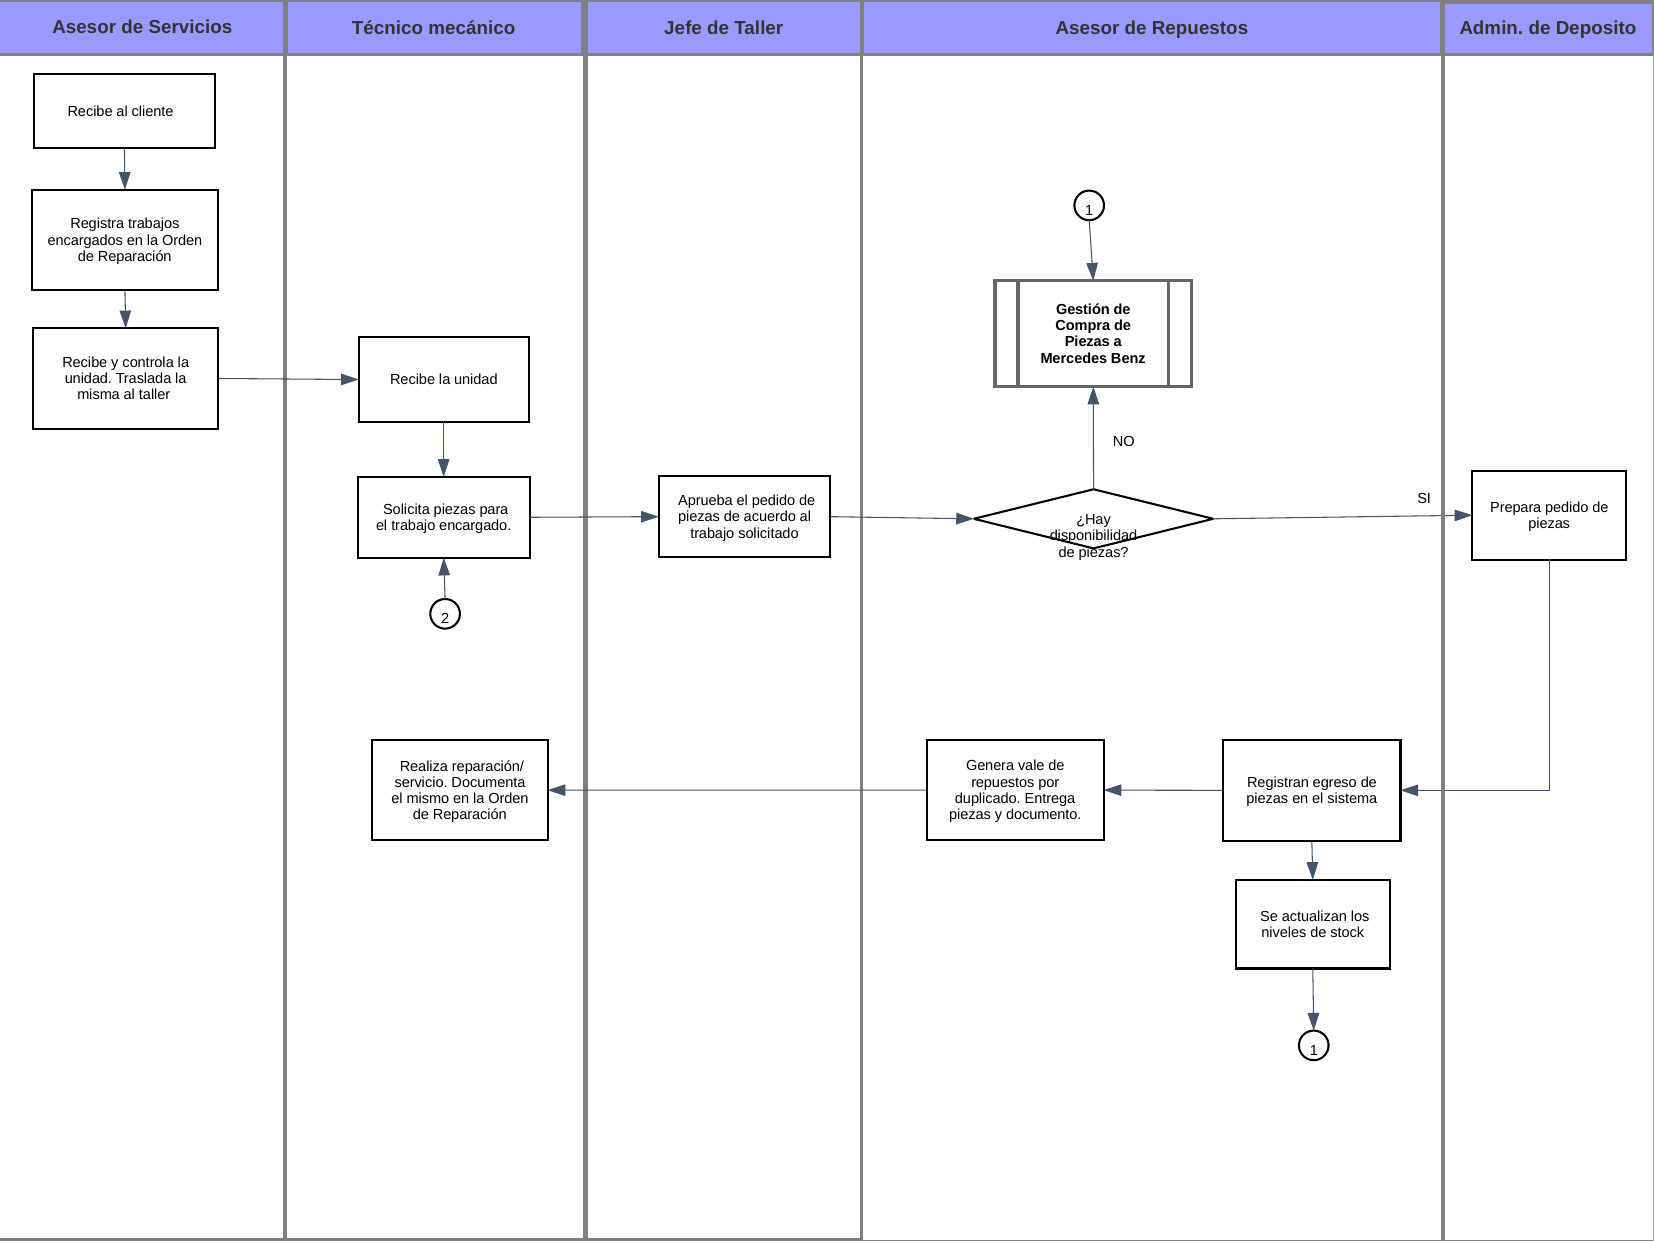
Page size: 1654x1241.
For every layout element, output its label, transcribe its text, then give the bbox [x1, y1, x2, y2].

text_box Solicita piezas para el trabajo encargado. [357, 476, 530, 558]
text_box Prepara pedido de piezas [1472, 470, 1626, 560]
text_box Técnico mecánico [287, 2, 583, 55]
text_box Asesor de Servicios [0, 2, 283, 55]
text_box 1 [1298, 1030, 1329, 1061]
text_box Recibe y controla la unidad. Traslada la misma al taller [33, 328, 219, 429]
text_box NO [1097, 425, 1151, 473]
text_box Genera vale de repuestos por duplicado. Entrega piezas y documento. [926, 739, 1104, 841]
text_box Se actualizan los niveles de stock [1236, 879, 1390, 969]
text_box 1 [1074, 190, 1104, 221]
text_box SI [1397, 482, 1451, 530]
text_box Aprueba el pedido de piezas de acuerdo al trabajo solicitado [658, 476, 831, 558]
text_box Registran egreso de piezas en el sistema [1223, 740, 1401, 841]
text_box Realiza reparación/ servicio. Documenta el mismo en la Orden de Reparación [372, 739, 548, 841]
text_box 2 [430, 599, 460, 629]
text_box Asesor de Repuestos [863, 0, 1441, 55]
text_box Recibe al cliente [33, 73, 216, 149]
text_box ¿Hay disponibilidad de piezas? [974, 489, 1213, 549]
text_box Gestión de Compra de Piezas a Mercedes Benz [995, 280, 1191, 387]
text_box Admin. de Deposito [1445, 4, 1653, 55]
text_box Registra trabajos encargados en la Orden de Reparación [32, 189, 218, 291]
text_box Recibe la unidad [358, 337, 529, 422]
text_box Jefe de Taller [588, 2, 860, 55]
